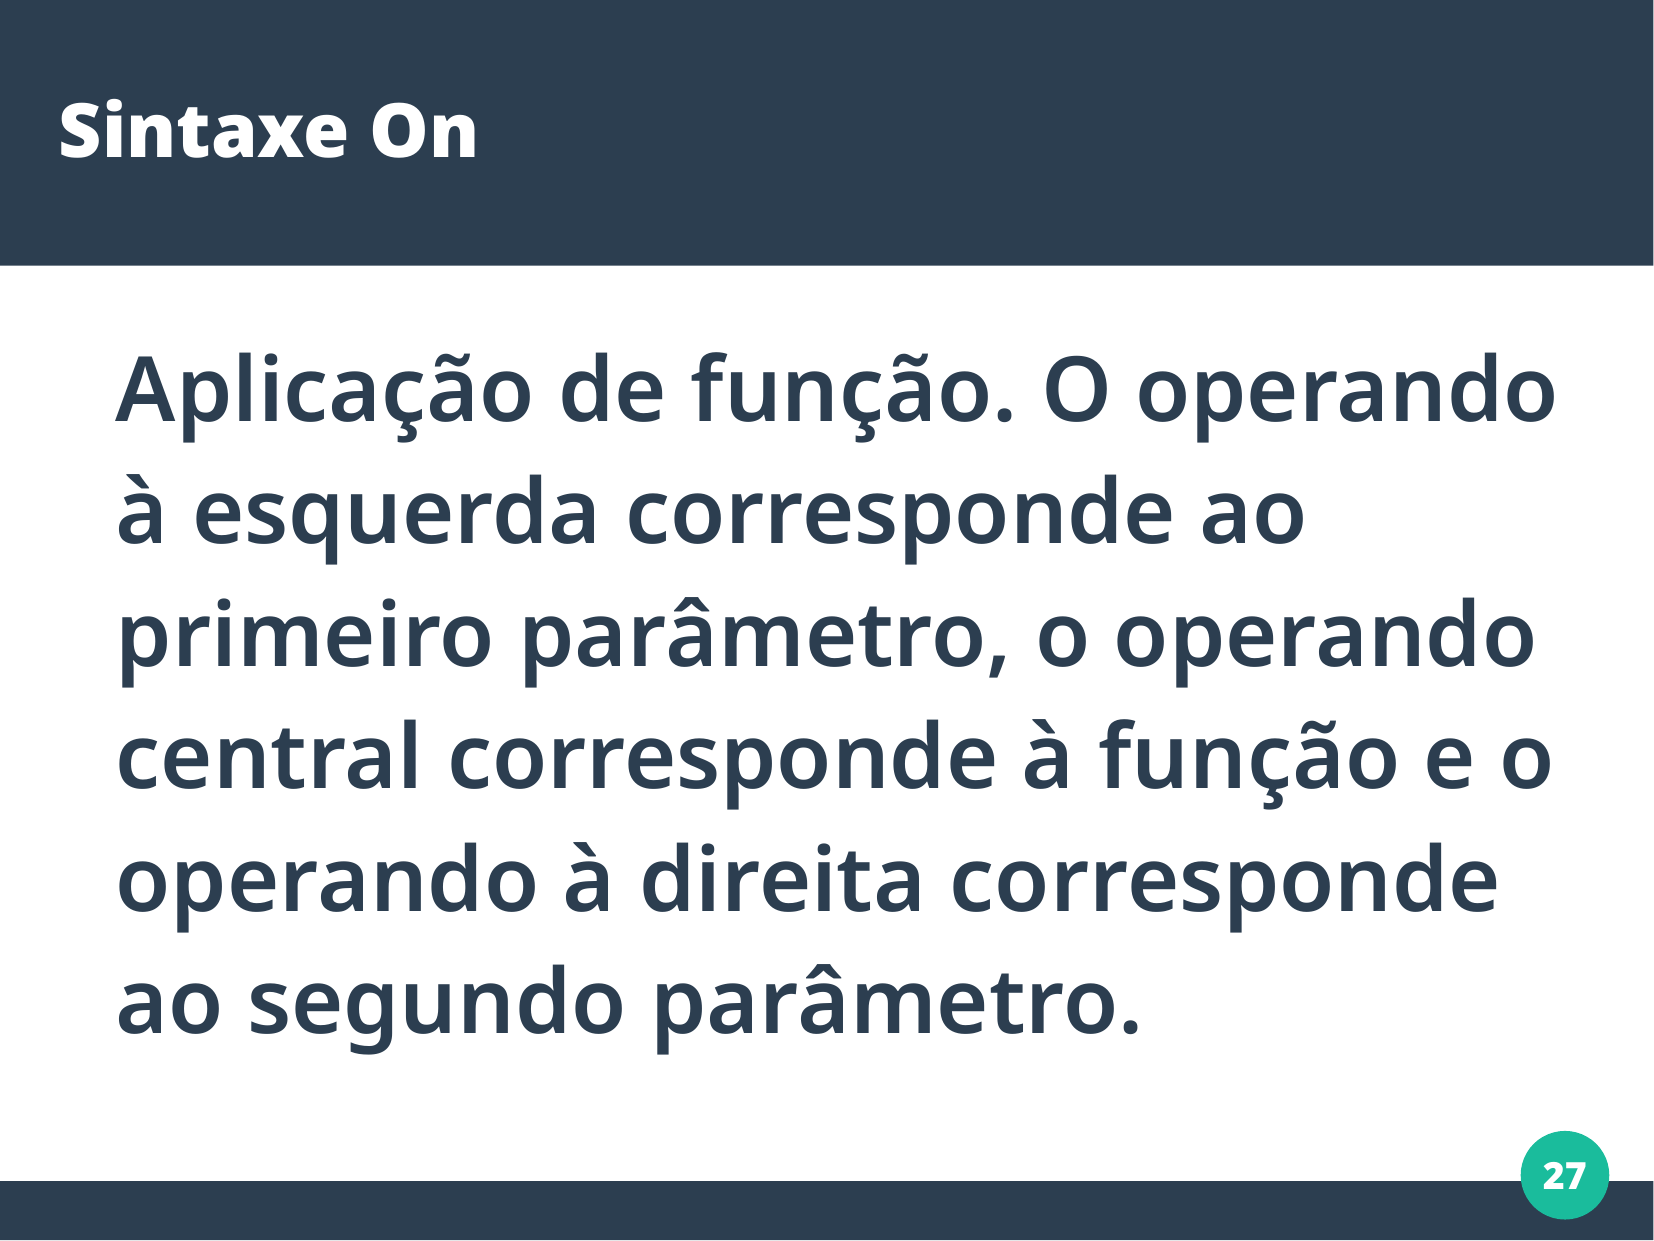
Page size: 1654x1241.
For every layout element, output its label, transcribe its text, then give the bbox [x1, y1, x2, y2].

title Sintaxe On [59, 49, 1595, 207]
list Aplicação de função. O operando à esquerda corresponde ao primeiro parâmetro, o operando central corresponde à função e o operando à direita corresponde ao segundo parâmetro. [59, 324, 1595, 1152]
